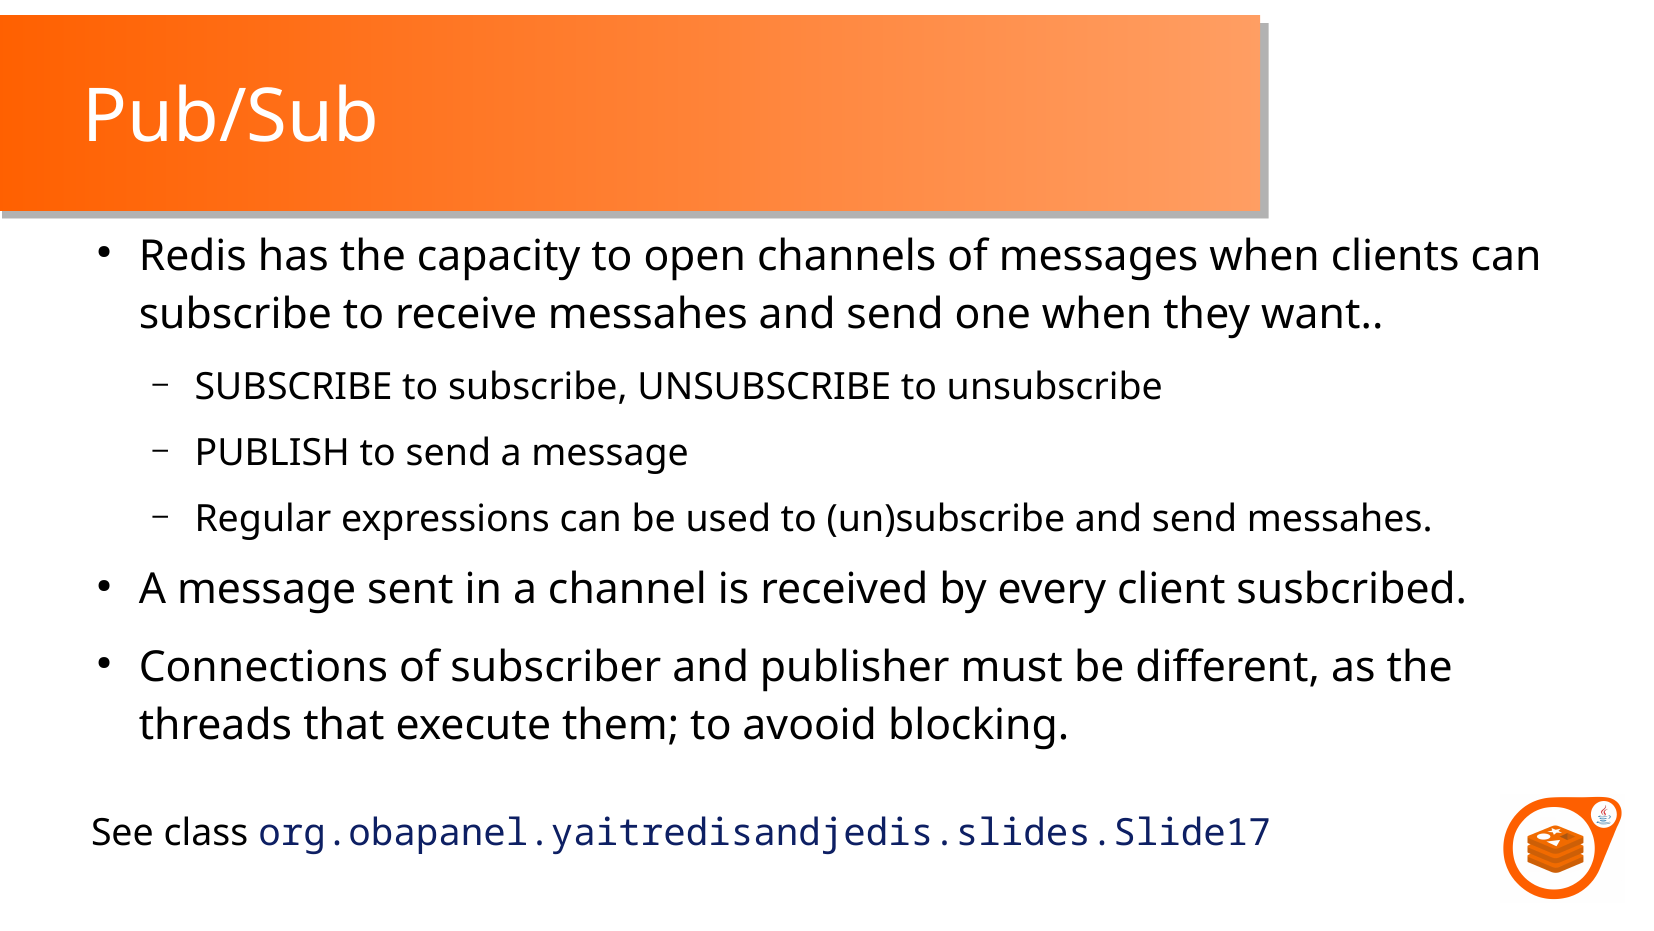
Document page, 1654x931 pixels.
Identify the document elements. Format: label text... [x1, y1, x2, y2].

text_box See class org.obapanel.yaitredisandjedis.slides.Slide17 [76, 798, 1111, 856]
picture [1500, 794, 1625, 903]
title Pub/Sub [82, 35, 1235, 189]
list Redis has the capacity to open channels of messages when clients can subscribe to receive messahes and send one when they want.. SUBSCRIBE to subscribe, UNSUBSCRIBE to unsubscribe PUBLISH to send a message Regular expressions can be used to (un)subscribe and send messahes. A message sent in a channel is received by every client susbcribed. Connections of subscriber and publisher must be different, as the threads that execute them; to avooid blocking. [82, 224, 1571, 764]
